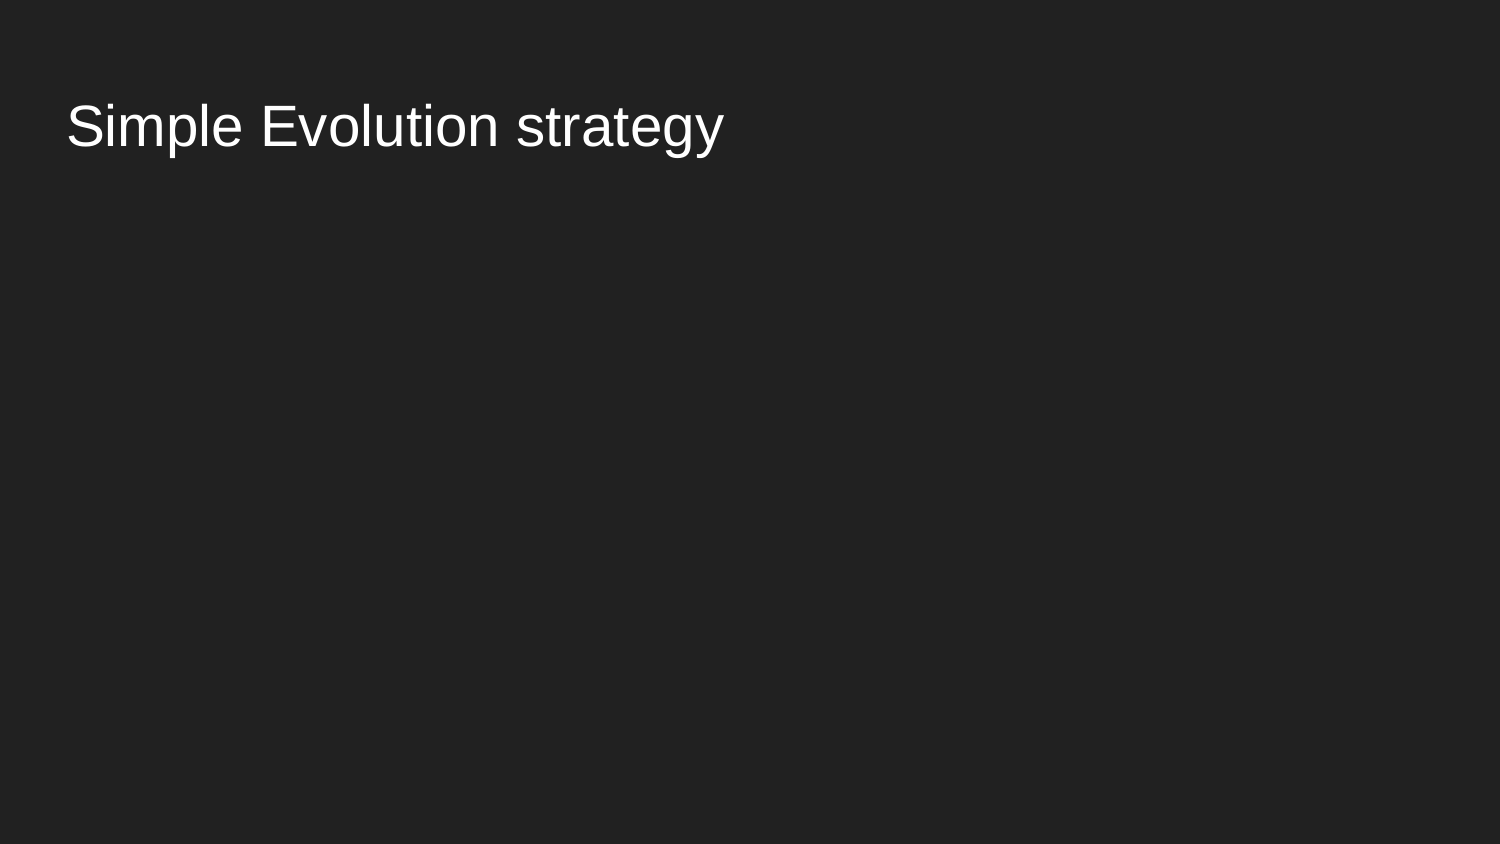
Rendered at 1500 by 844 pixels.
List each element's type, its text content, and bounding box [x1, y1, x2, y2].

title Simple Evolution strategy [51, 72, 1449, 167]
